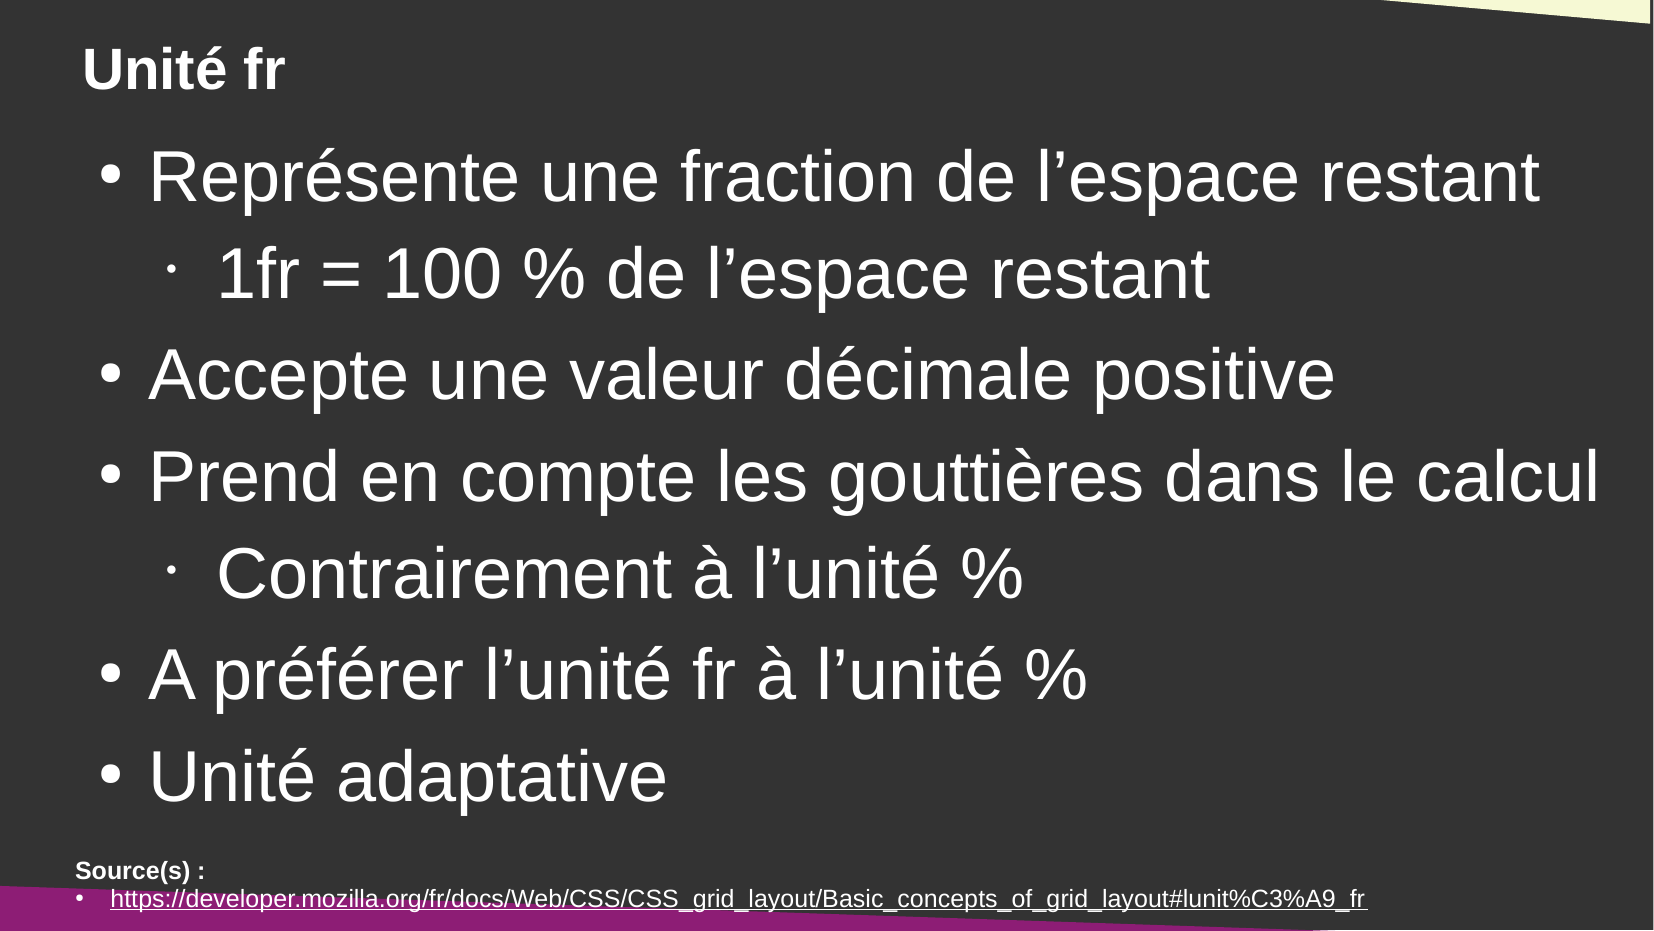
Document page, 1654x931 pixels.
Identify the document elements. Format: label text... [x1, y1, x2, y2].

list Représente une fraction de l’espace restant 1fr = 100 % de l’espace restant Accepte une valeur décimale positive Prend en compte les gouttières dans le calcul Contrairement à l’unité % A préférer l’unité fr à l’unité % Unité adaptative [80, 135, 1620, 827]
title Unité fr [82, 37, 1571, 122]
text_box [0, 885, 1336, 931]
text_box [1381, 0, 1651, 24]
text_box Source(s) : https://developer.mozilla.org/fr/docs/Web/CSS/CSS_grid_layout/Basic_concepts_of_grid_layout#lunit%C3%A9_fr [60, 838, 1546, 920]
